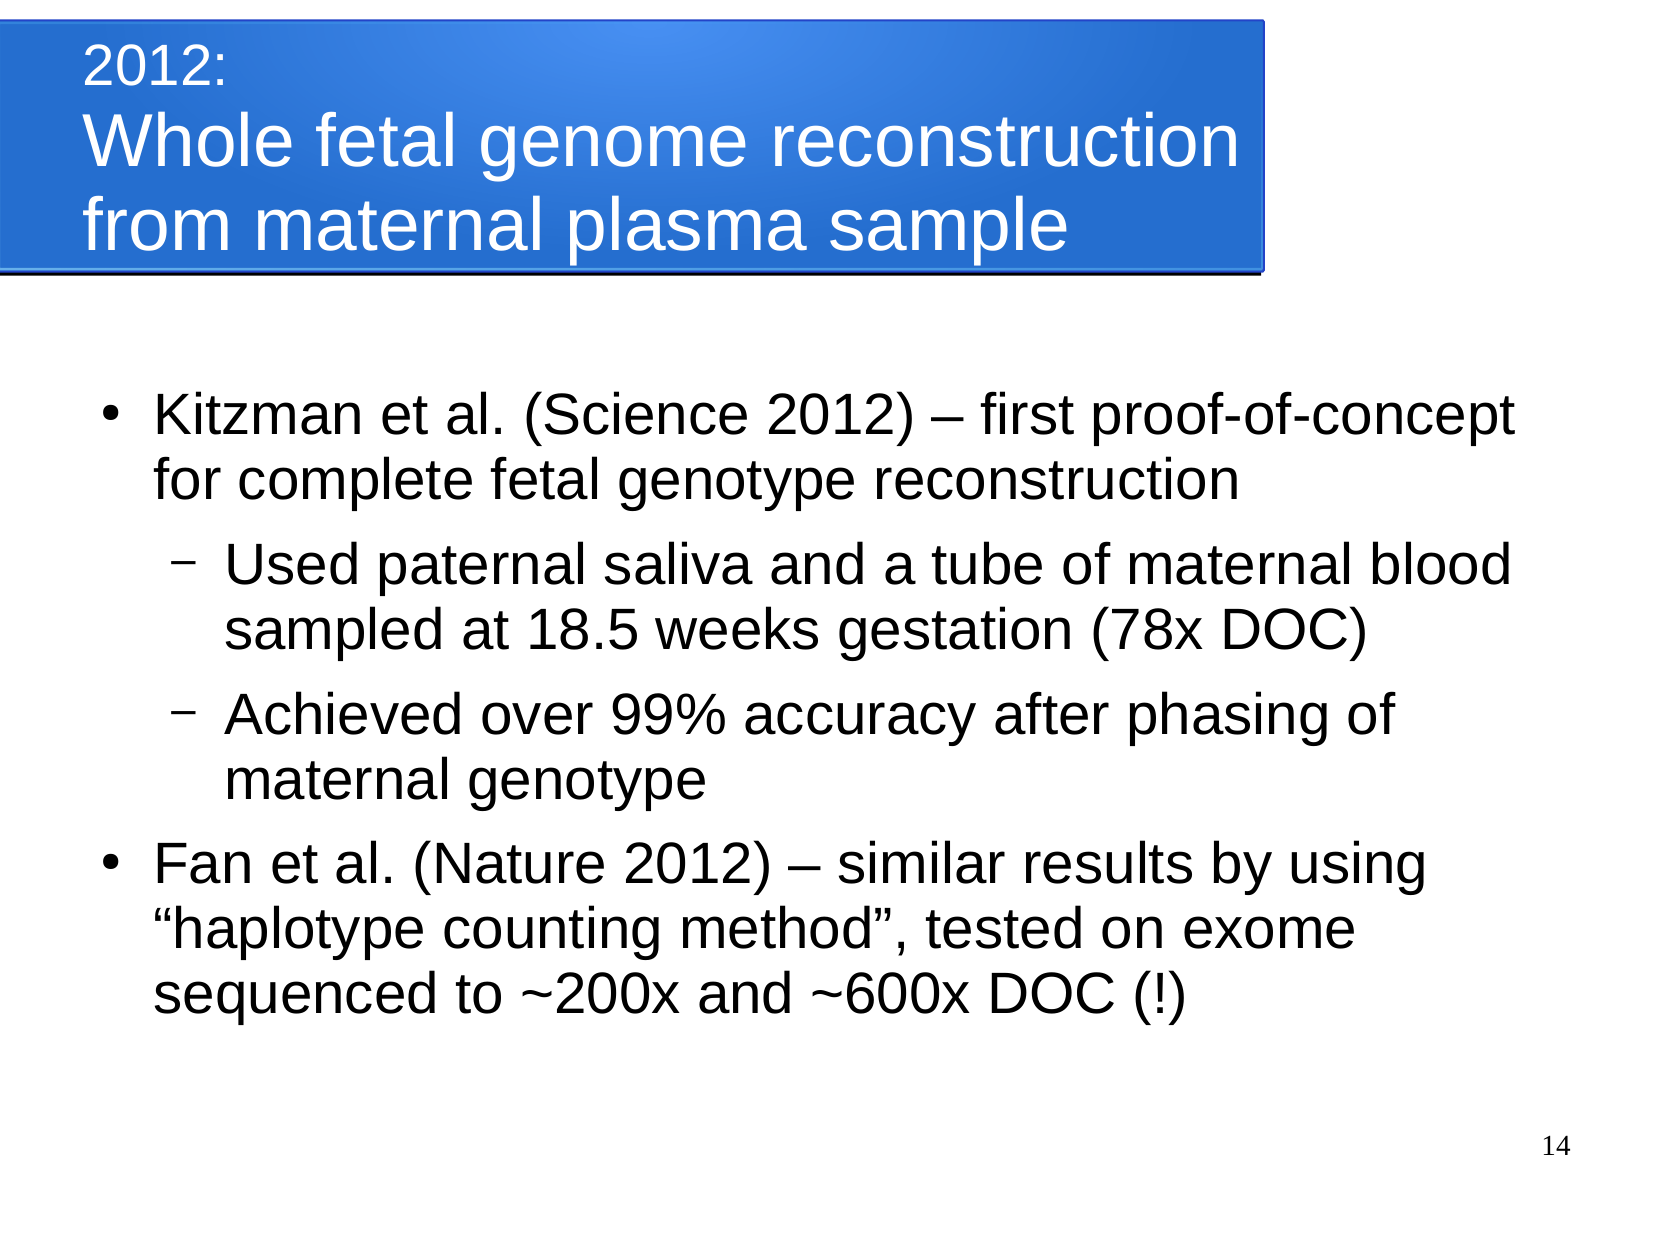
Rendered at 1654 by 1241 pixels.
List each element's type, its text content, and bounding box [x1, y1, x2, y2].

list Kitzman et al. (Science 2012) – first proof-of-concept for complete fetal genotype reconstruction Used paternal saliva and a tube of maternal blood sampled at 18.5 weeks gestation (78x DOC) Achieved over 99% accuracy after phasing of maternal genotype Fan et al. (Nature 2012) – similar results by using “haplotype counting method”, tested on exome sequenced to ~200x and ~600x DOC (!) [82, 381, 1571, 1102]
title 2012: Whole fetal genome reconstruction from maternal plasma sample [82, 0, 1252, 309]
